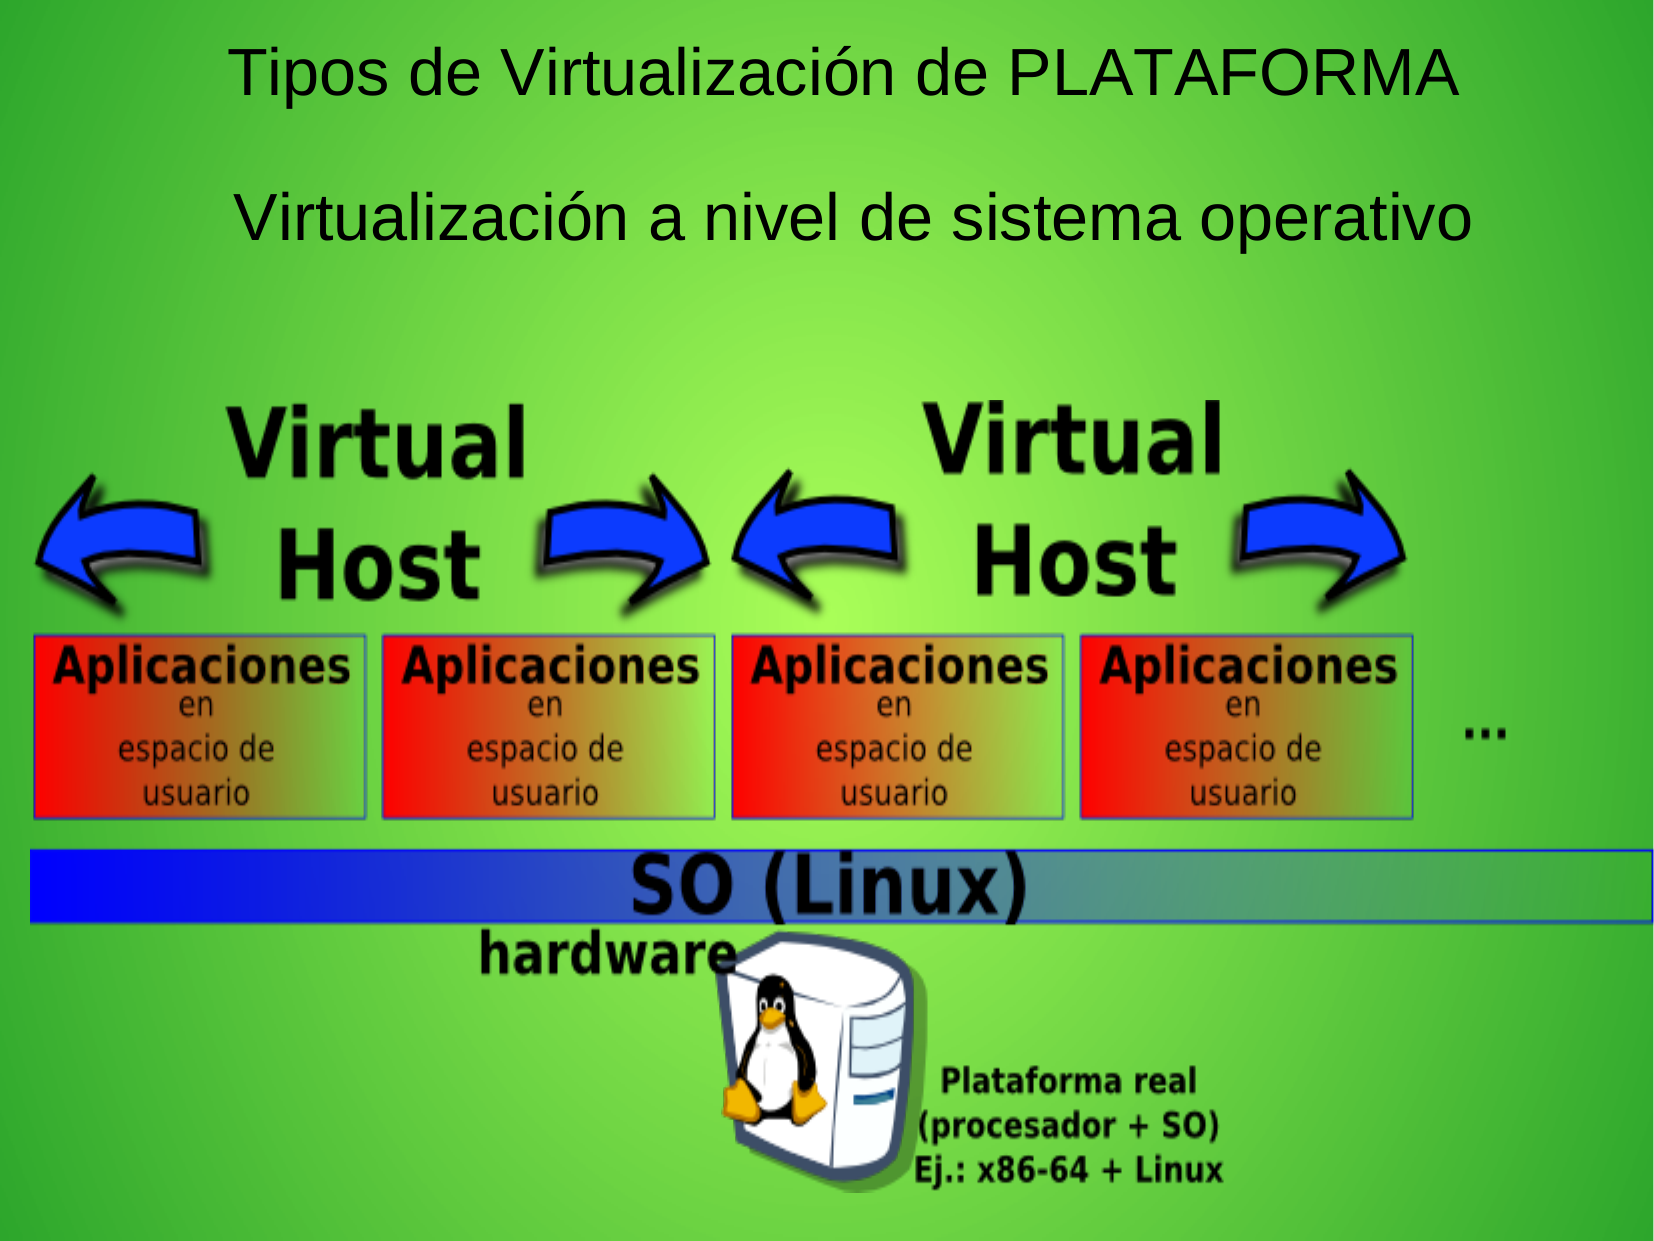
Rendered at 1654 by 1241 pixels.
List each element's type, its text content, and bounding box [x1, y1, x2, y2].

text_box Tipos de Virtualización de PLATAFORMA [212, 28, 1459, 119]
text_box Virtualización a nivel de sistema operativo [219, 172, 1578, 263]
picture [0, 0, 1654, 1241]
